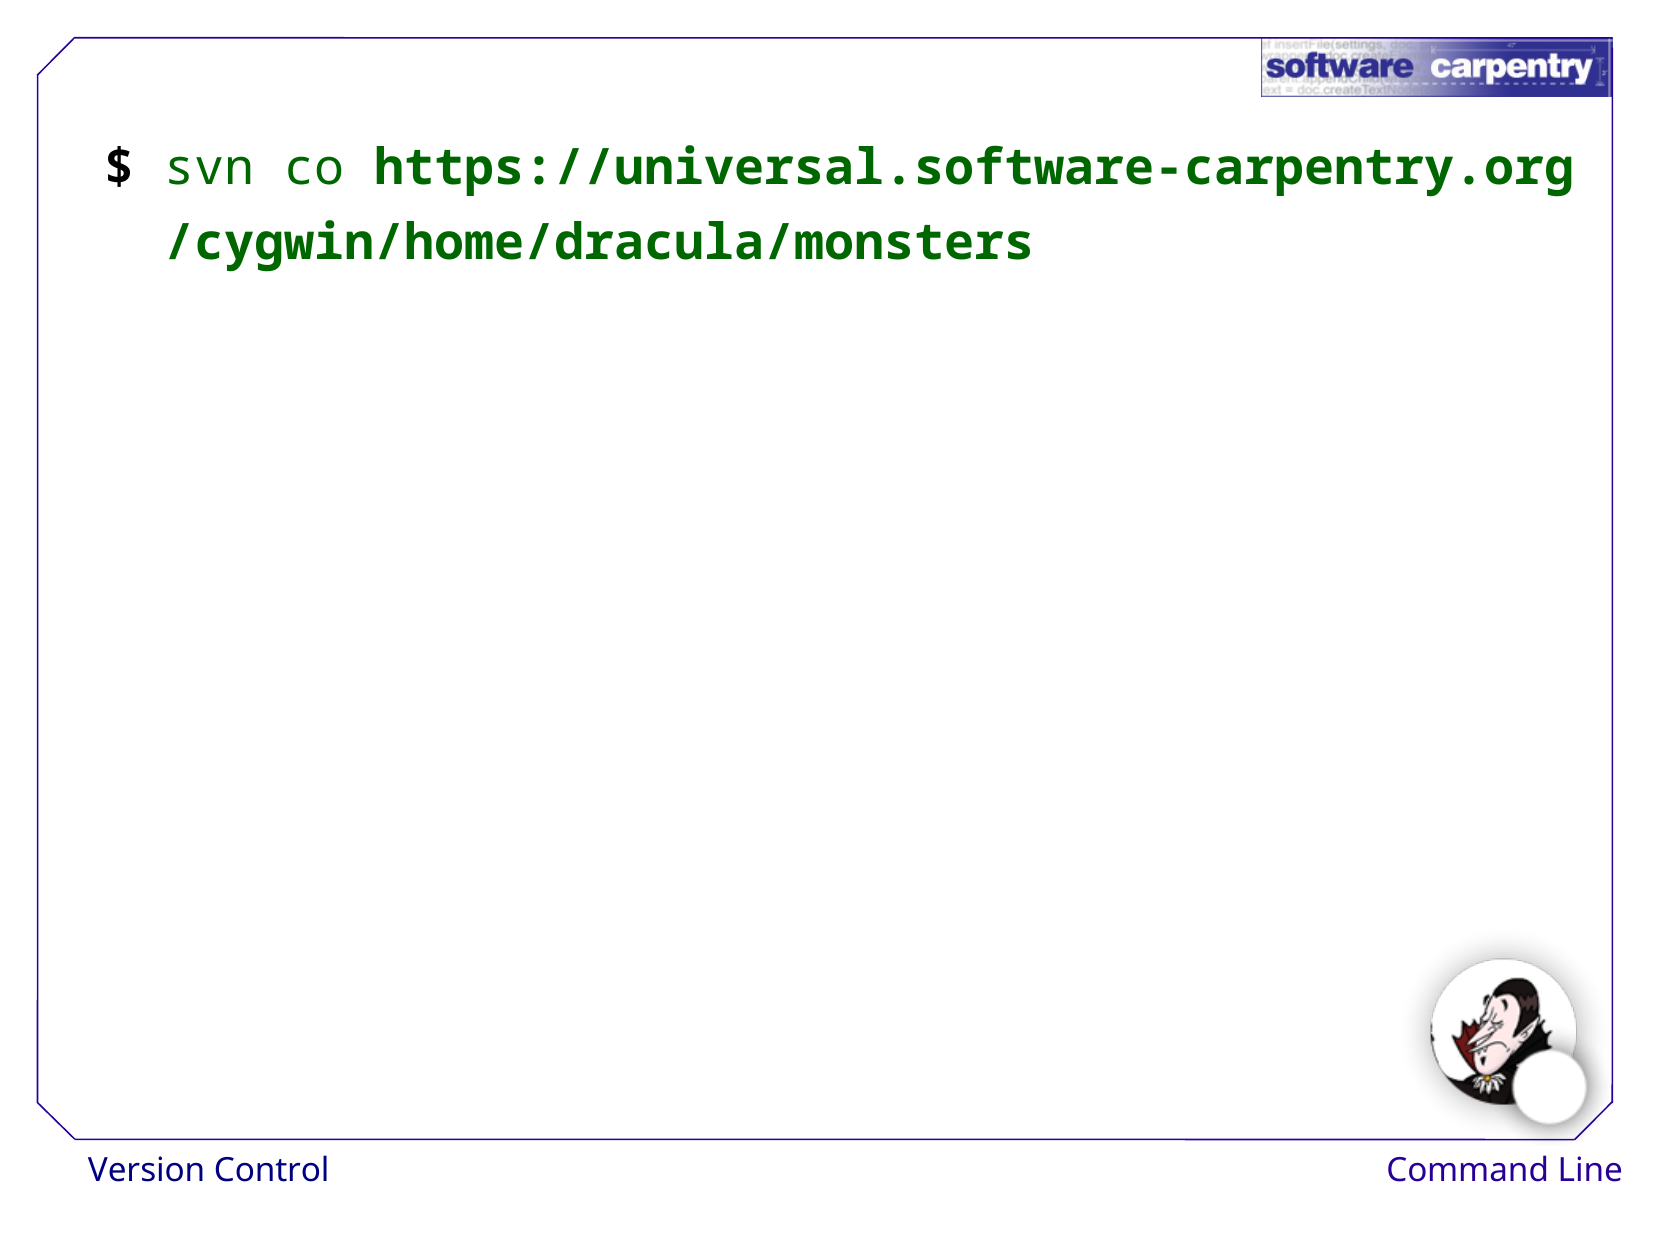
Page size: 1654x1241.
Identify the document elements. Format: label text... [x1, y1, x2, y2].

picture [1393, 926, 1618, 1146]
picture [1261, 39, 1613, 97]
text_box $ svn co https://universal.software-carpentry.org /cygwin/home/dracula/monsters [89, 112, 1572, 1036]
